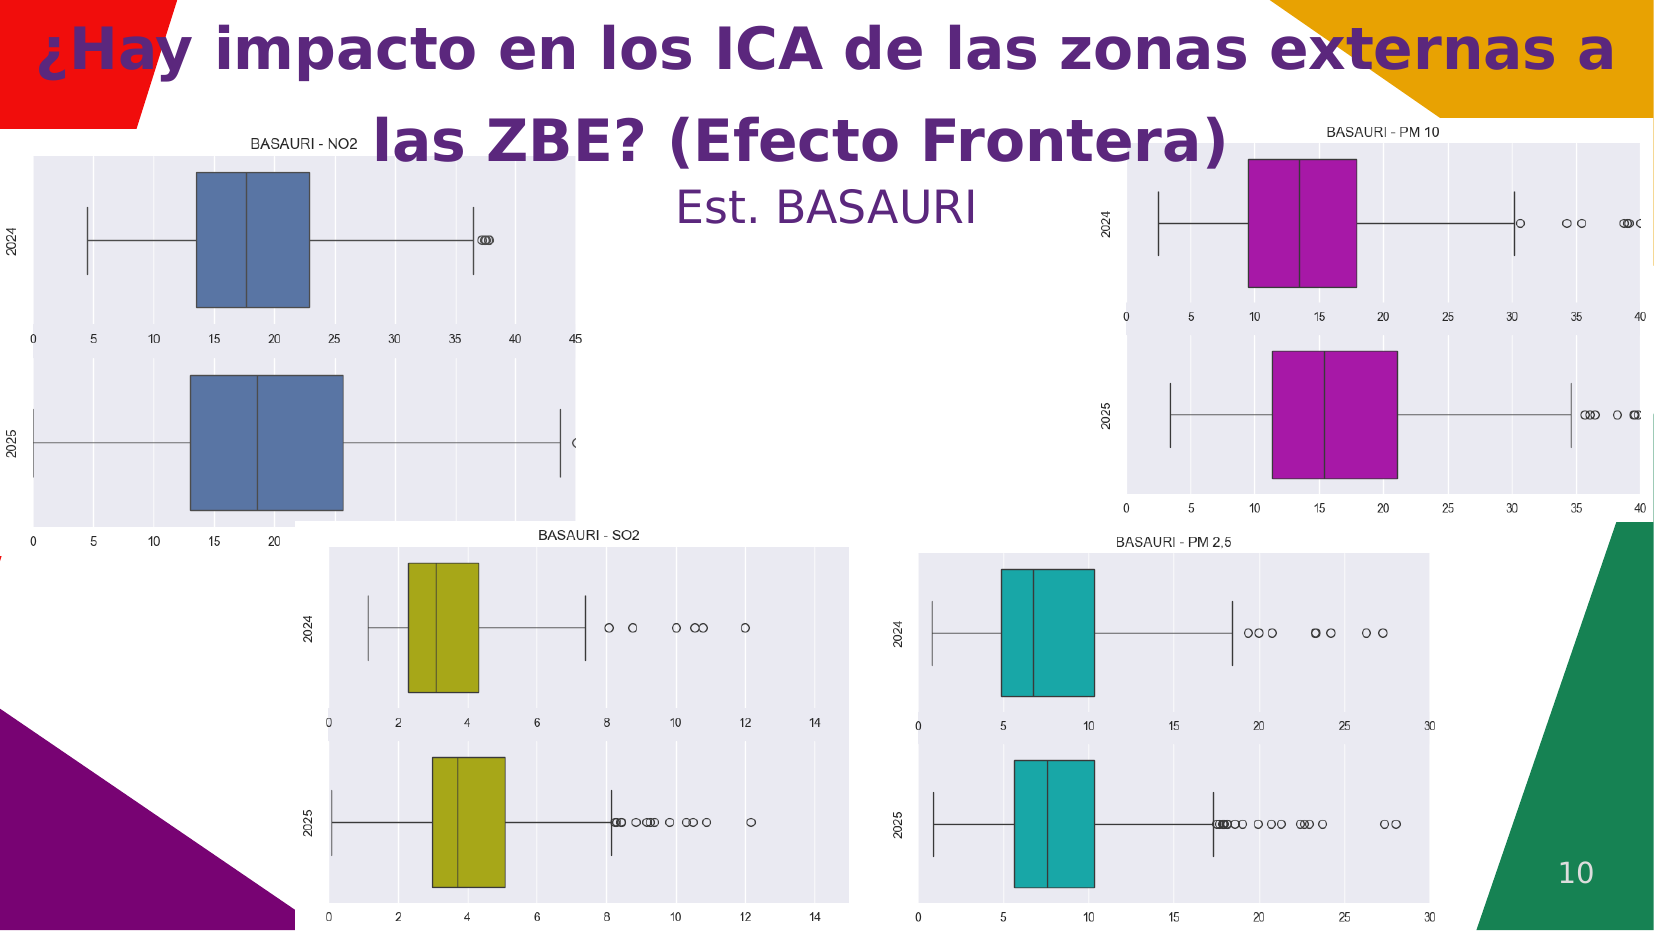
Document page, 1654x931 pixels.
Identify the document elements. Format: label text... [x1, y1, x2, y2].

picture [1093, 249, 1654, 522]
picture [0, 249, 857, 931]
picture [885, 528, 1444, 931]
title ¿Hay impacto en los ICA de las zonas externas a las ZBE? (Efecto Frontera) Est. BASAURI [0, 2, 1654, 249]
